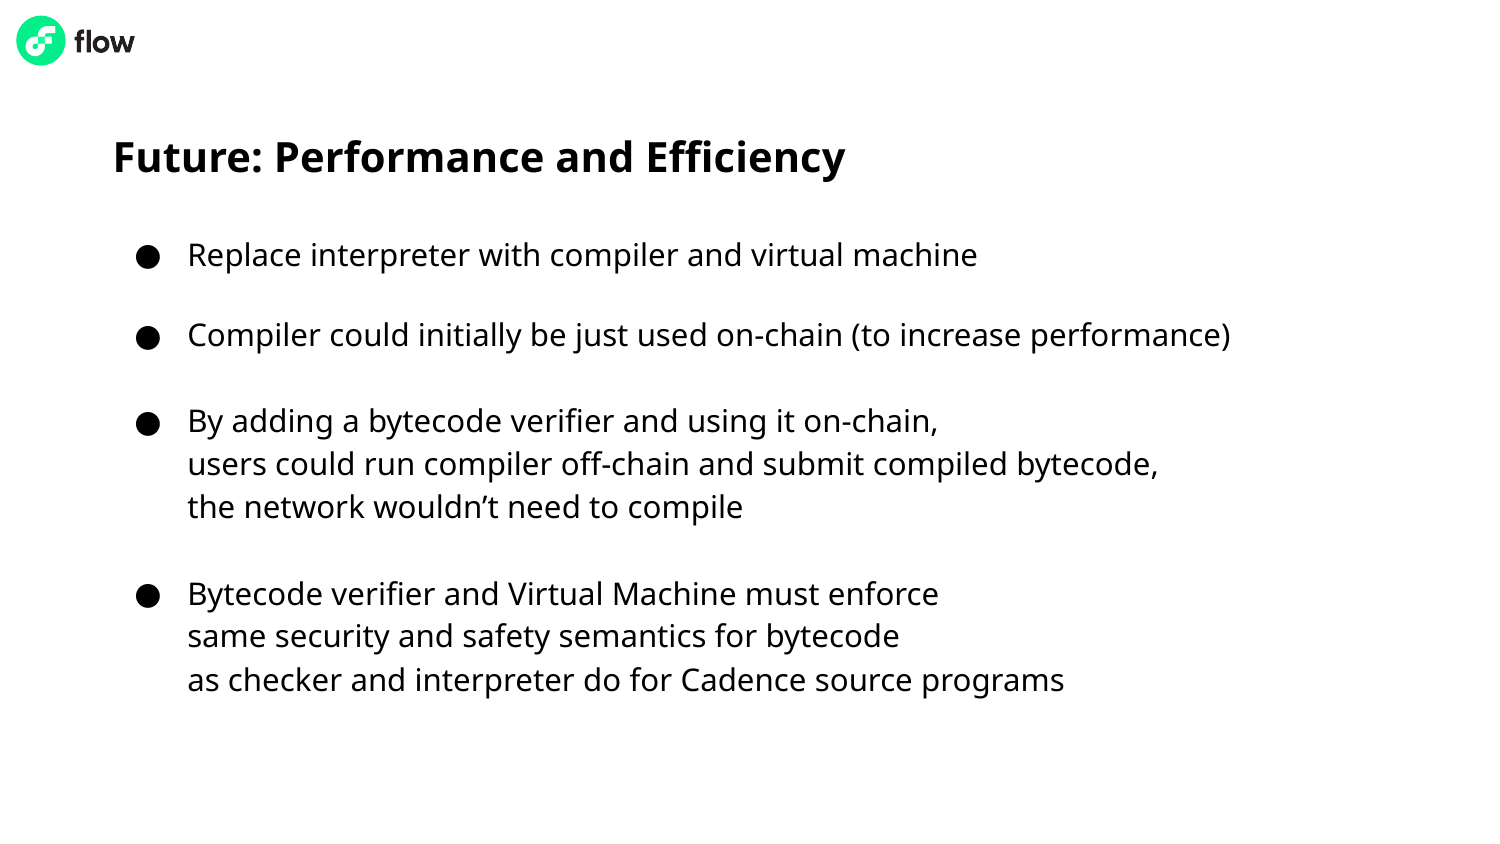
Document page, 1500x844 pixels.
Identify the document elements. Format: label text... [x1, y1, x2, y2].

picture [14, 14, 137, 67]
text_box Future: Performance and Efficiency [97, 115, 1156, 197]
text_box Replace interpreter with compiler and virtual machine Compiler could initially be just used on-chain (to increase performance) By adding a bytecode verifier and using it on-chain, users could run compiler off-chain and submit compiled bytecode, the network wouldn’t need to compile Bytecode verifier and Virtual Machine must enforce same security and safety semantics for bytecode as checker and interpreter do for Cadence source programs [97, 214, 1409, 777]
